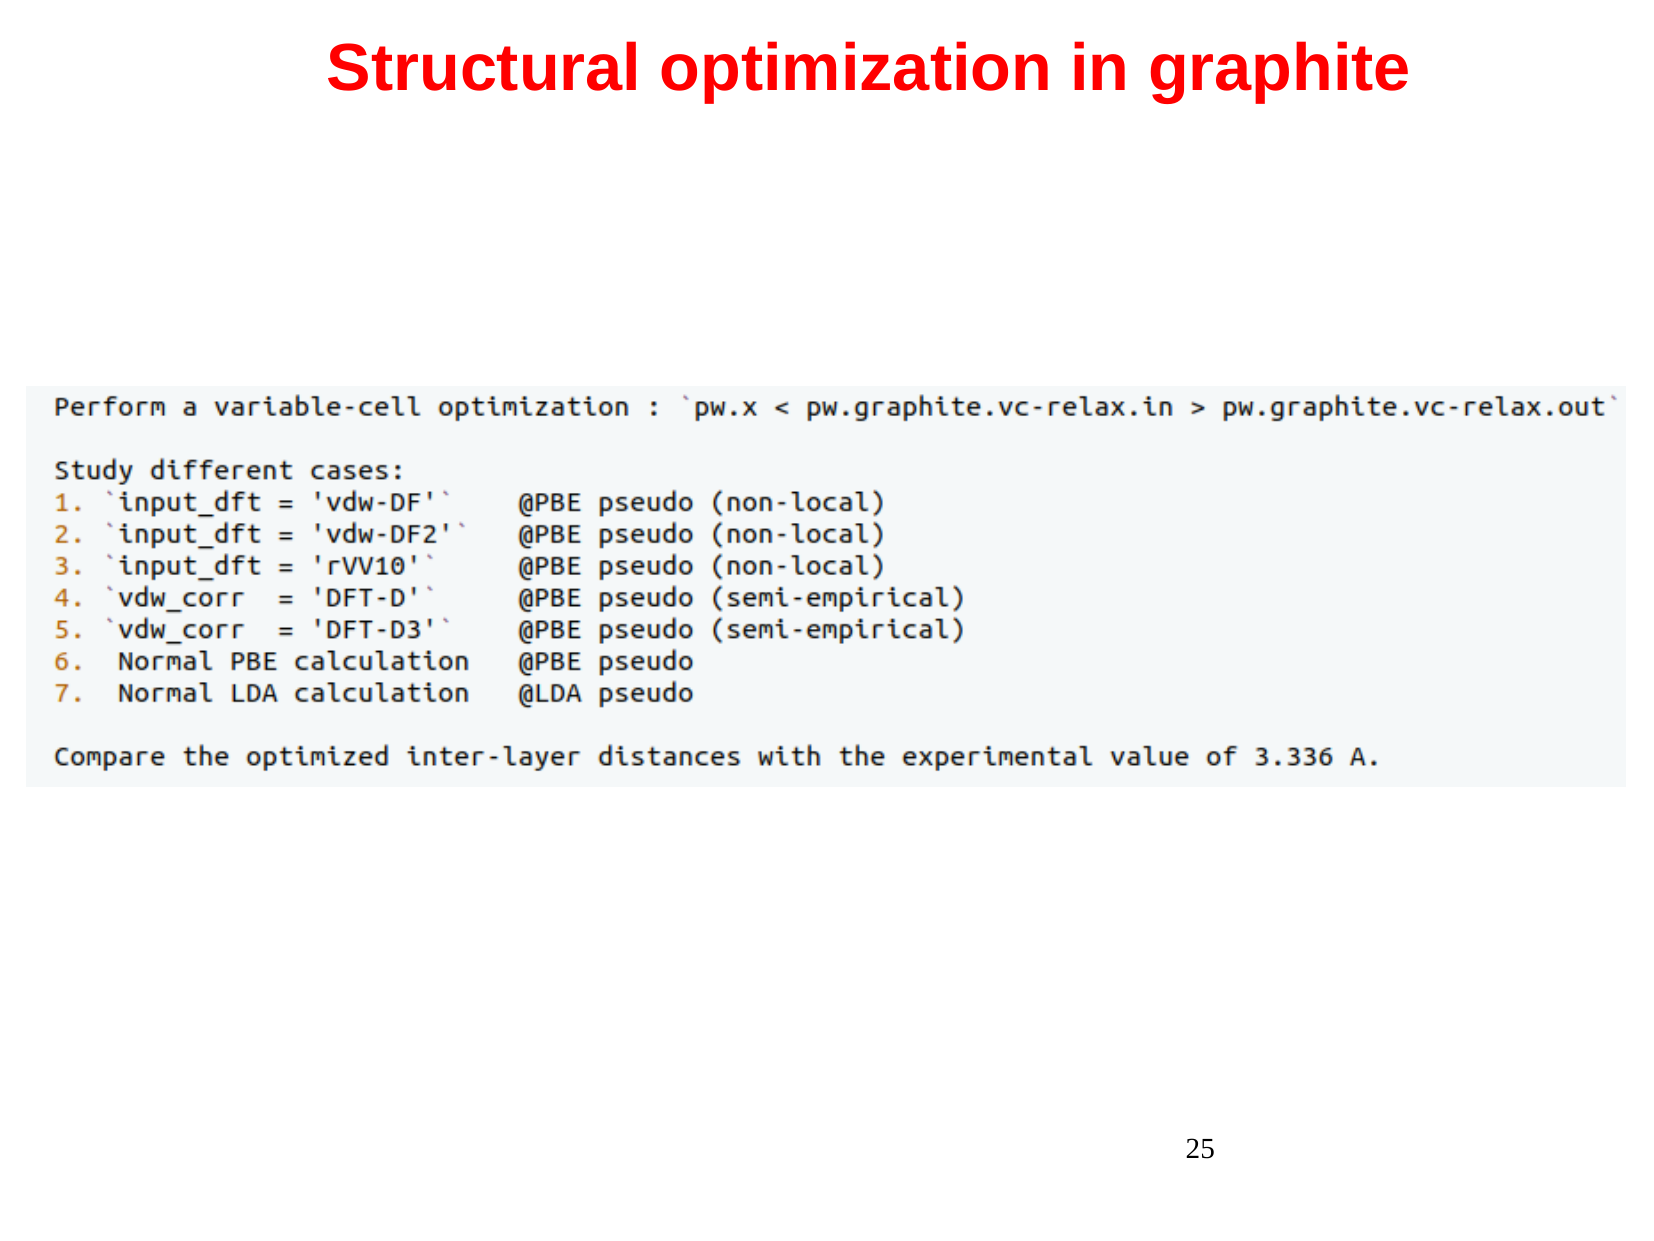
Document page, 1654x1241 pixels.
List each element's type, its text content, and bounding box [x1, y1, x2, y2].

text_box [1185, 1129, 1571, 1216]
title Structural optimization in graphite [284, 24, 1456, 99]
picture [26, 386, 1626, 787]
